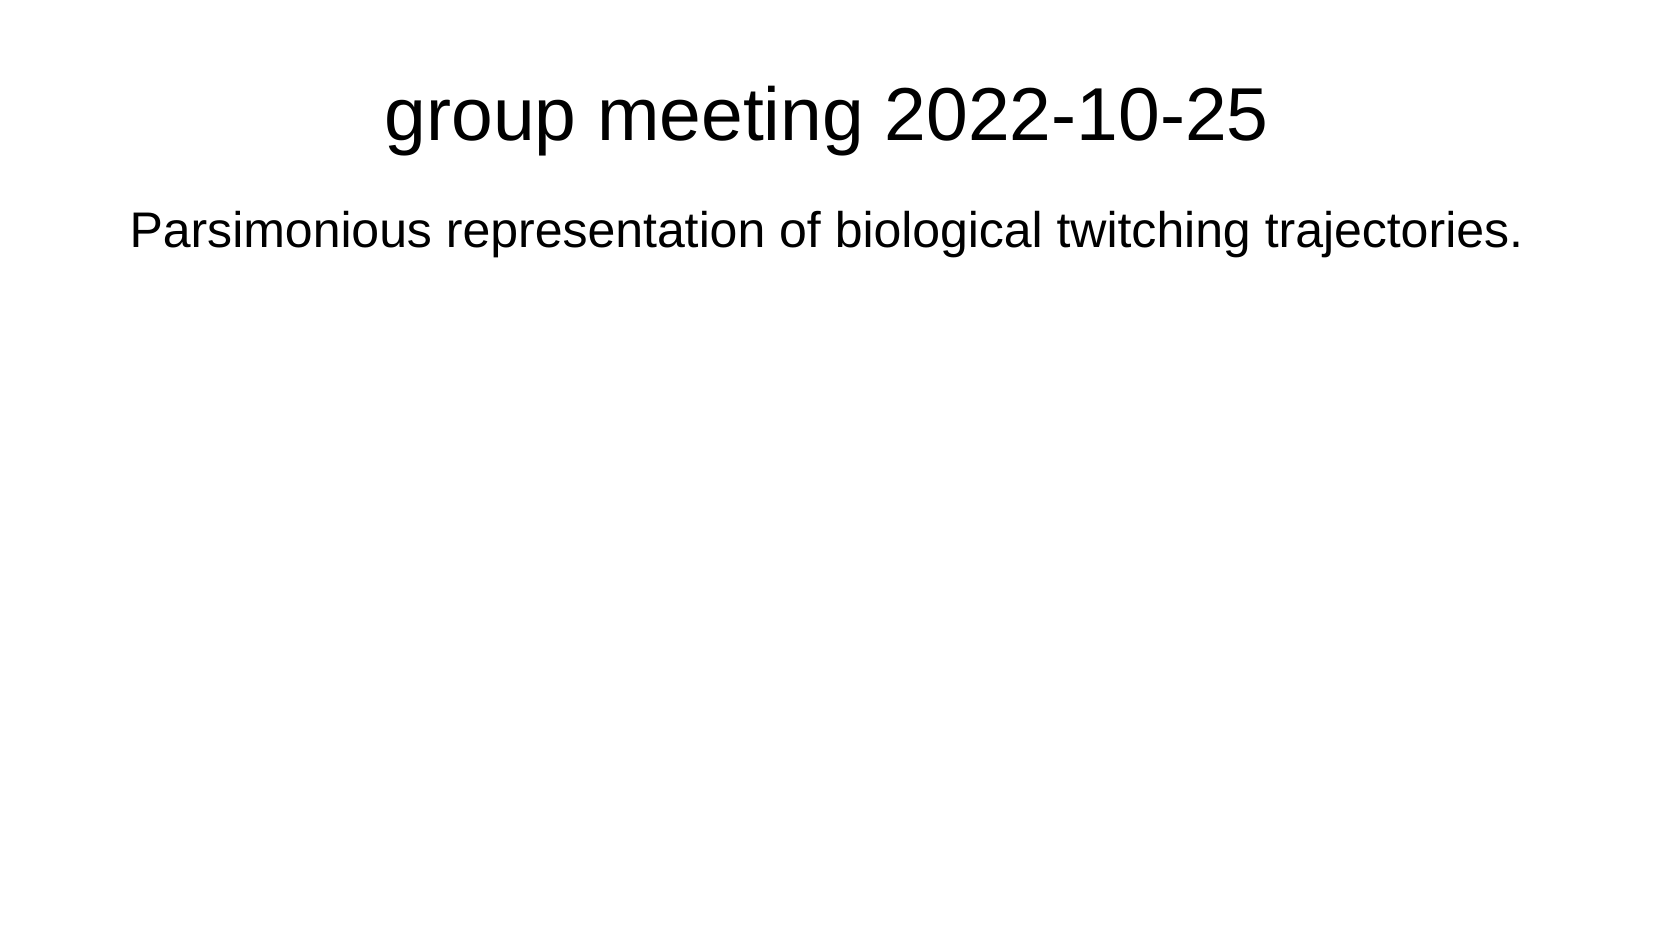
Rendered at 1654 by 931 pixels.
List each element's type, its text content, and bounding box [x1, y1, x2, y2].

subtitle Parsimonious representation of biological twitching trajectories. [82, 167, 1571, 294]
title group meeting 2022-10-25 [82, 37, 1571, 167]
